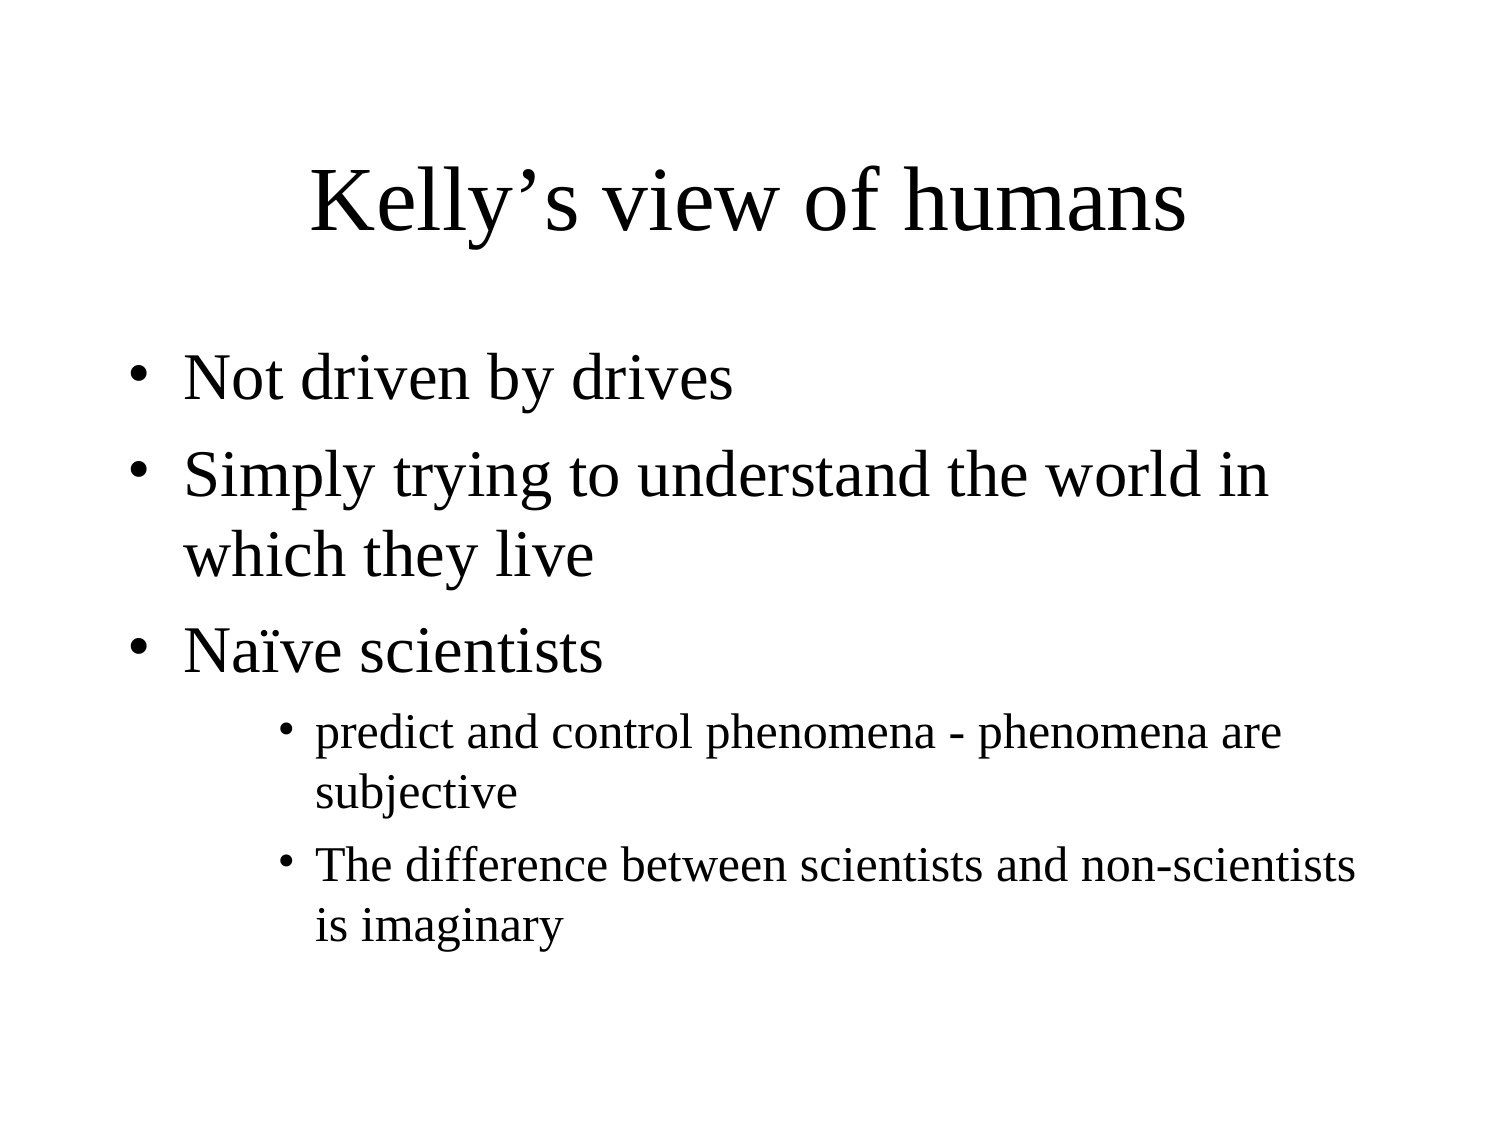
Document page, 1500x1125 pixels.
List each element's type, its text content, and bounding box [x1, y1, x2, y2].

title Kelly’s view of humans [112, 99, 1388, 288]
list Not driven by drives Simply trying to understand the world in which they live Naïve scientists predict and control phenomena - phenomena are subjective The difference between scientists and non-scientists is imaginary [112, 324, 1388, 1000]
